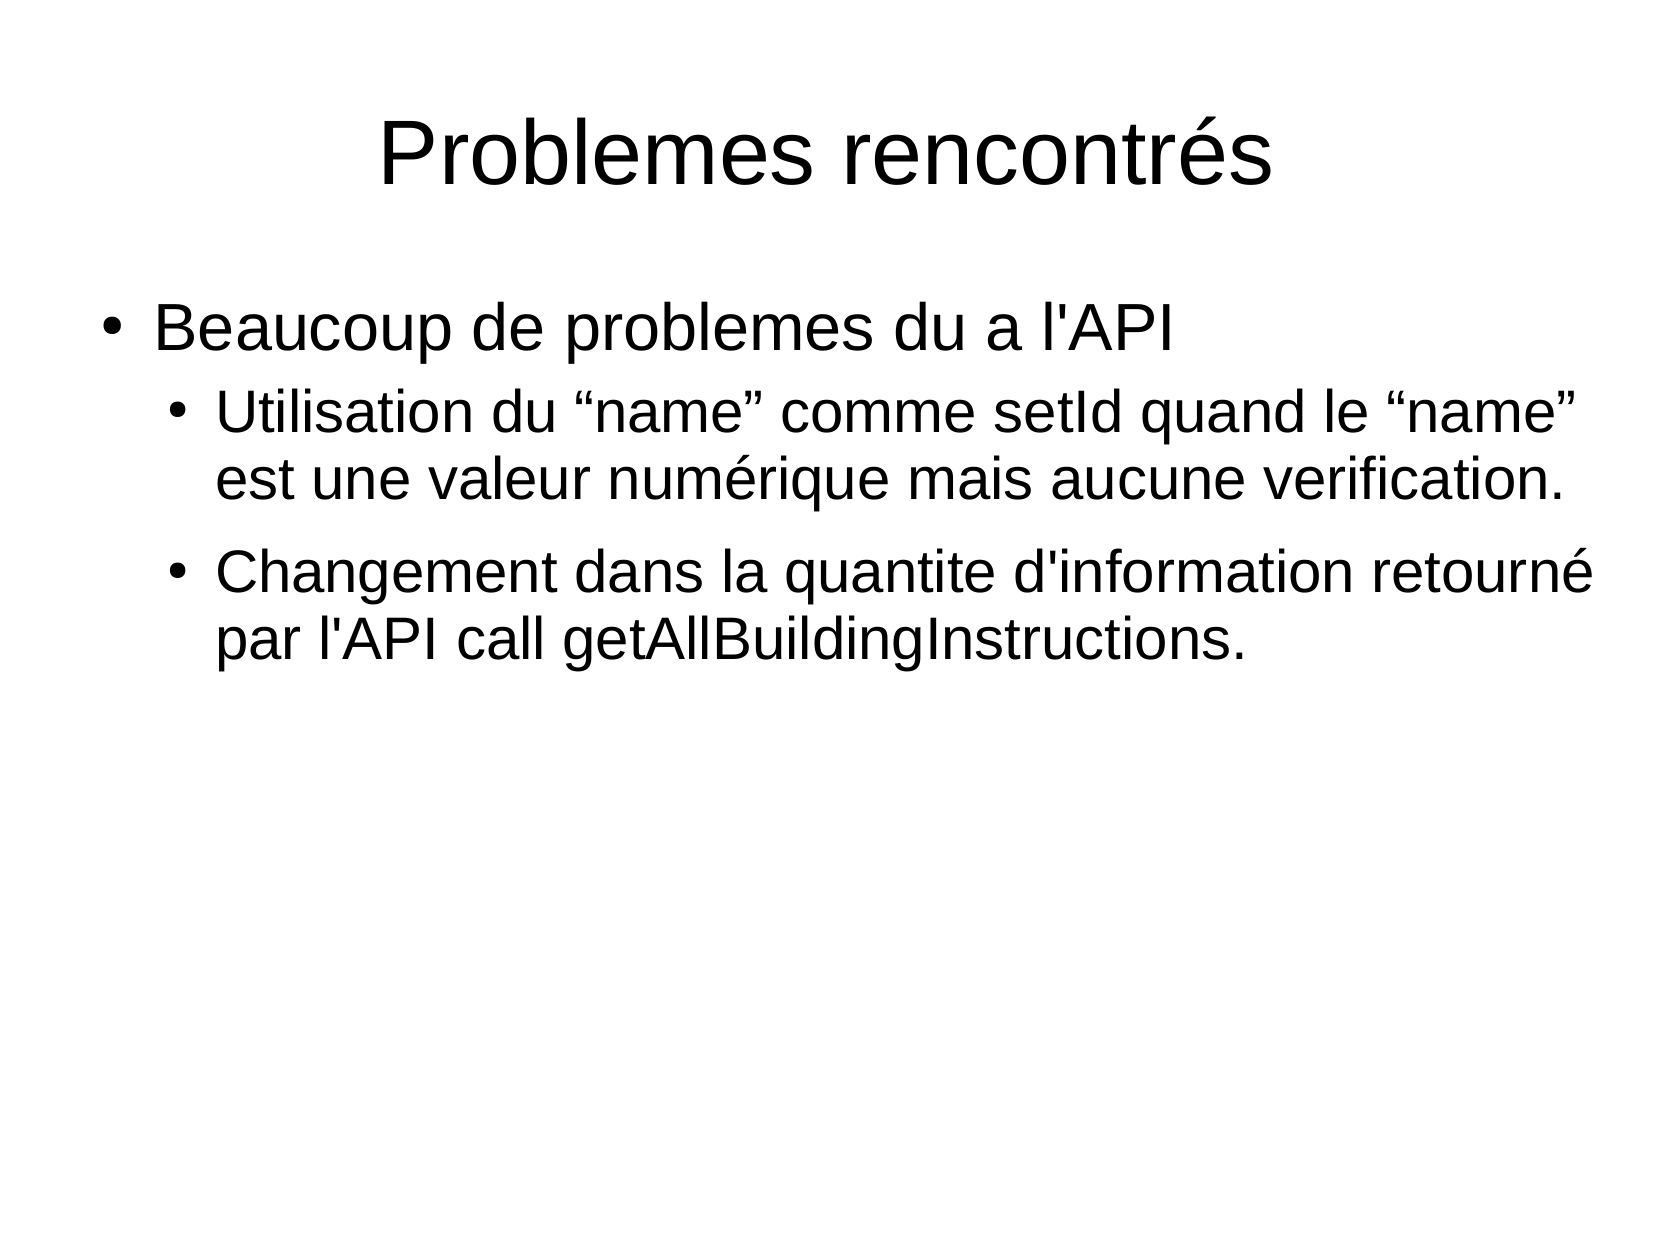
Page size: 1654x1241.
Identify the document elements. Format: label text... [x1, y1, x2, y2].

list Beaucoup de problemes du a l'API [82, 290, 1538, 634]
title Problemes rencontrés [82, 49, 1571, 257]
list Utilisation du “name” comme setId quand le “name” est une valeur numérique mais aucune verification. Changement dans la quantite d'information retourné par l'API call getAllBuildingInstructions. [151, 377, 1607, 721]
